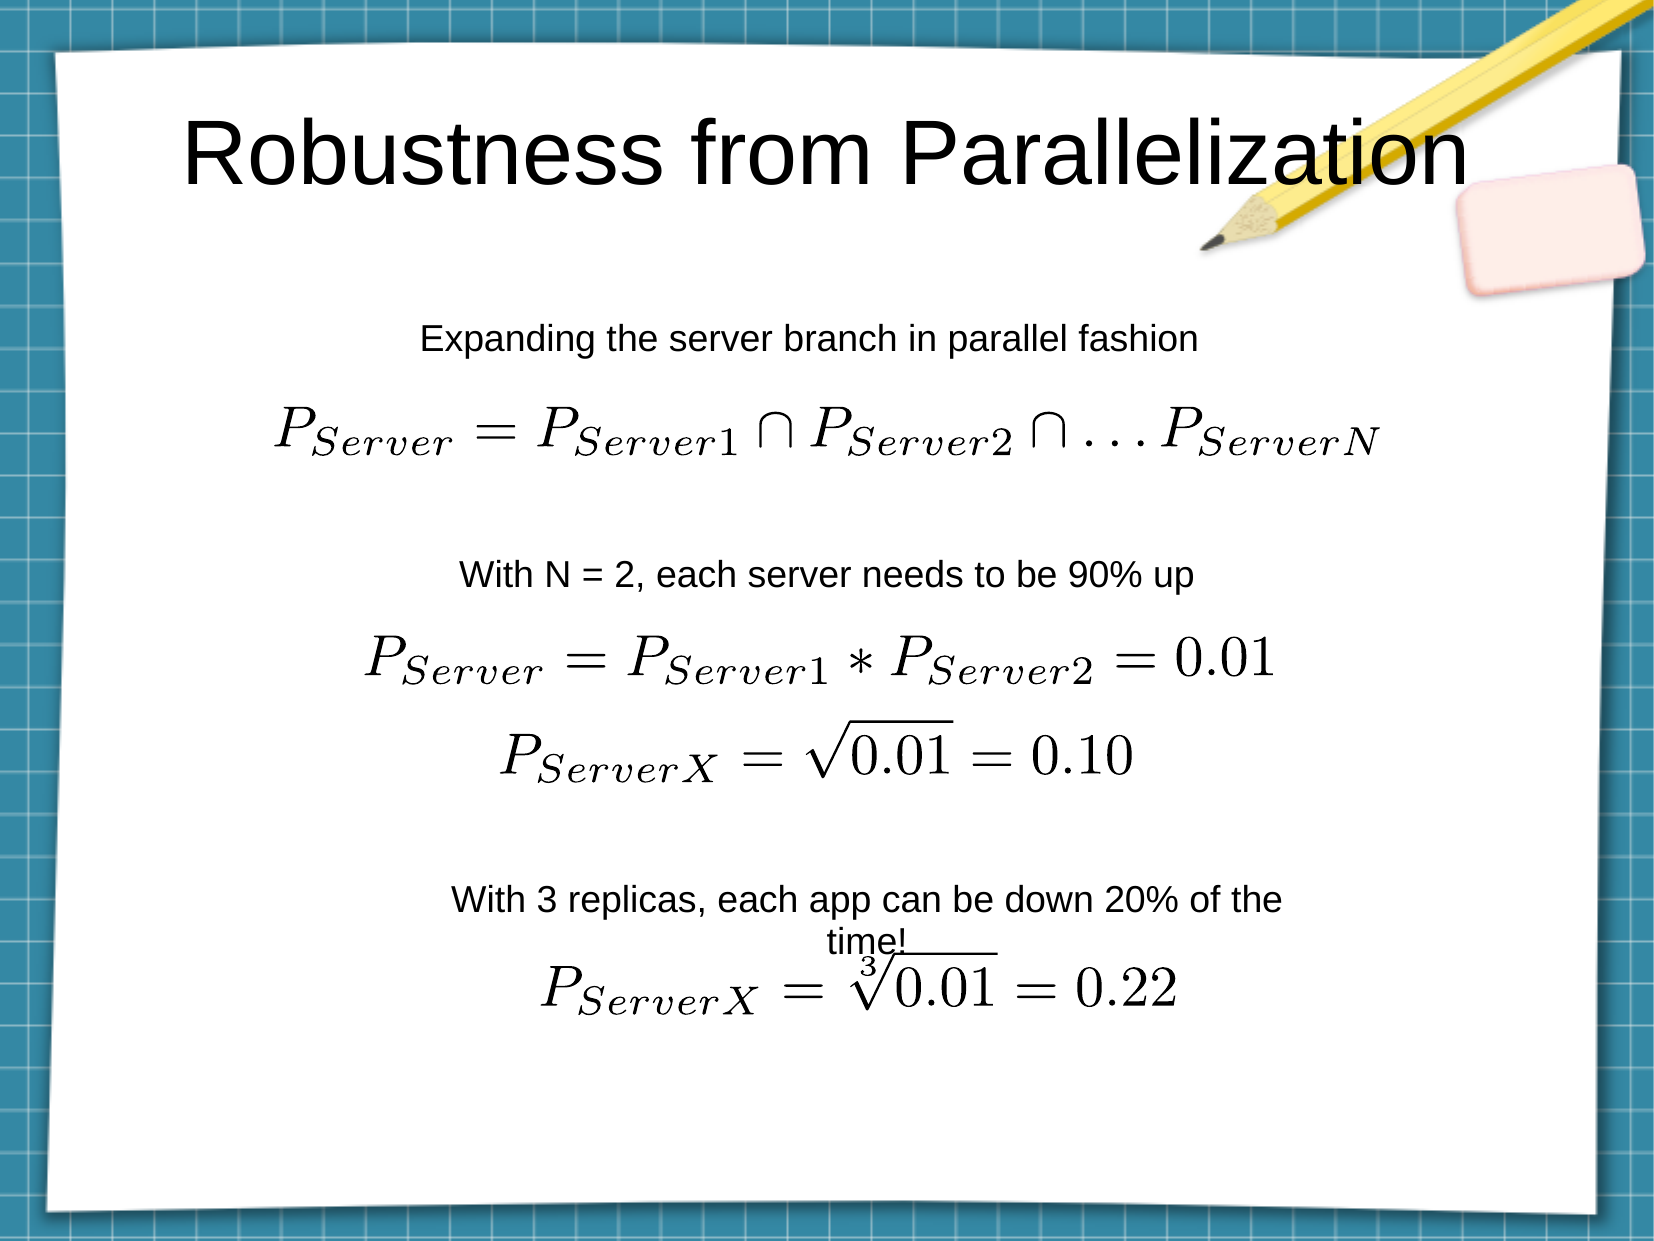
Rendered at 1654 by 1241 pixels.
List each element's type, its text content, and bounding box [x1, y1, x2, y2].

title Robustness from Parallelization [82, 49, 1571, 257]
text_box Expanding the server branch in parallel fashion [396, 309, 1222, 409]
picture [0, 0, 1654, 1241]
text_box With 3 replicas, each app can be down 20% of the time! [414, 870, 1321, 970]
text_box With N = 2, each server needs to be 90% up [414, 545, 1240, 645]
